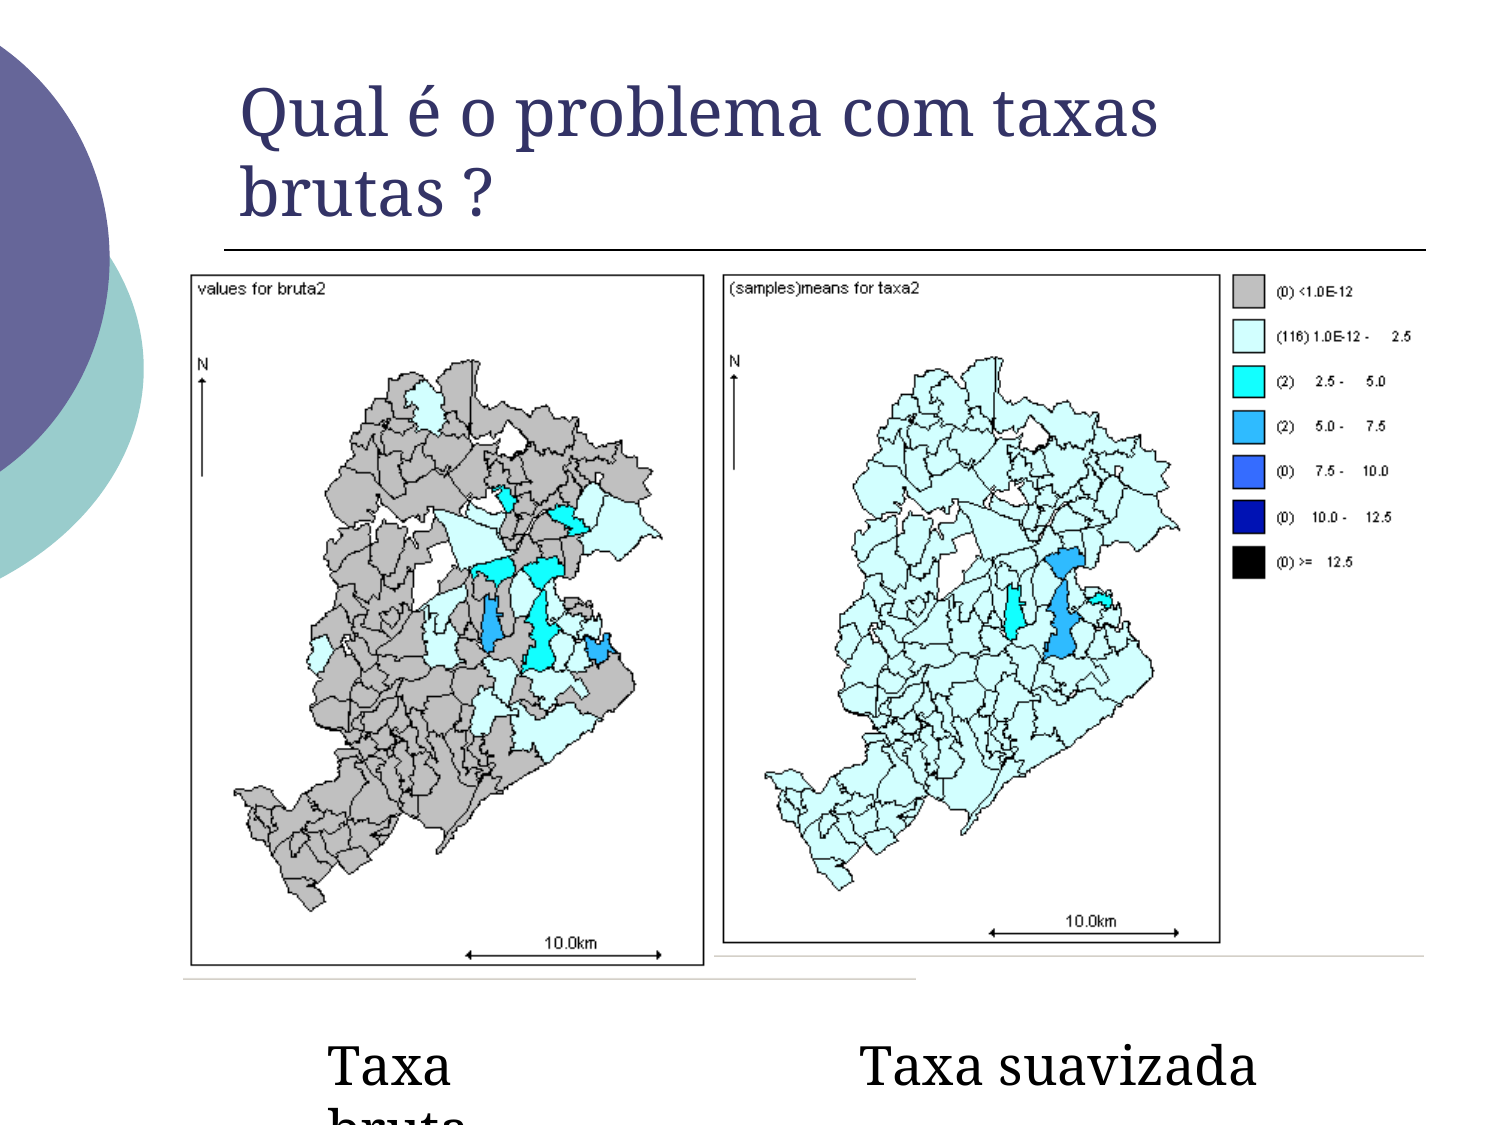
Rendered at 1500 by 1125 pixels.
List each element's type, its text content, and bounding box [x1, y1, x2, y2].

text_box Taxa suavizada [844, 1023, 1317, 1104]
picture [183, 267, 1424, 980]
title Qual é o problema com taxas brutas ? [224, 49, 1425, 237]
text_box Taxa bruta [312, 1023, 609, 1125]
